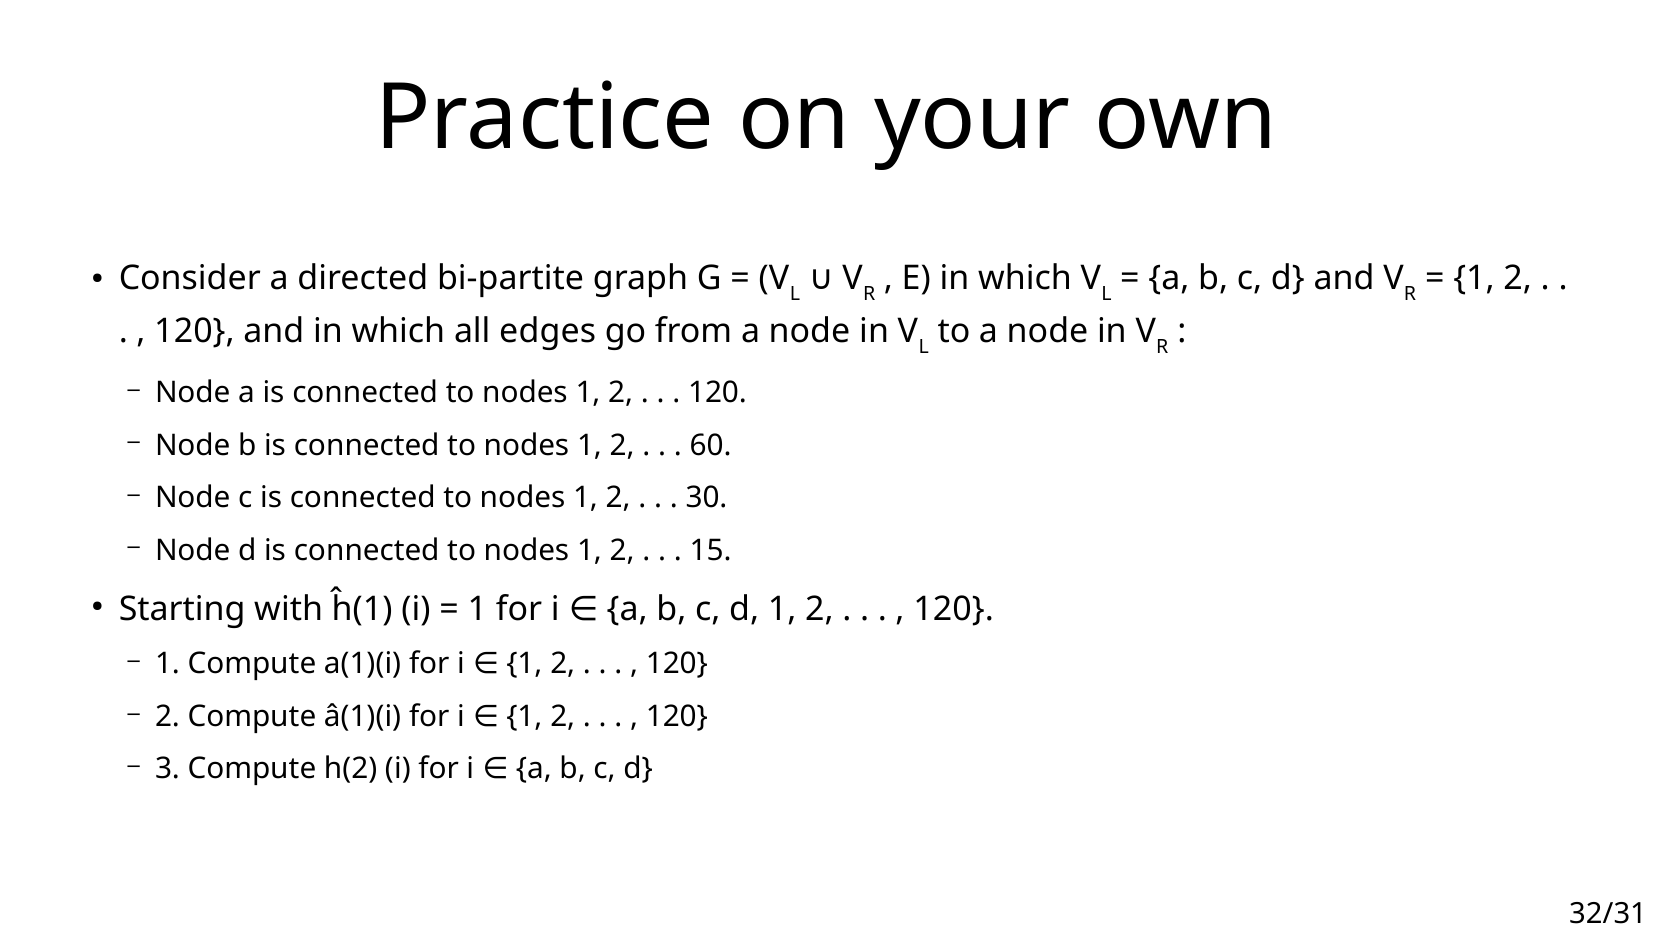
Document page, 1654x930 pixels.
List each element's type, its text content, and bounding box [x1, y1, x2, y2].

list Consider a directed bi-partite graph G = (VL ∪ VR , E) in which VL = {a, b, c, d} and VR = {1, 2, . . . , 120}, and in which all edges go from a node in VL to a node in VR : Node a is connected to nodes 1, 2, . . . 120. Node b is connected to nodes 1, 2, . . . 60. Node c is connected to nodes 1, 2, . . . 30. Node d is connected to nodes 1, 2, . . . 15. Starting with ĥ(1) (i) = 1 for i ∈ {a, b, c, d, 1, 2, . . . , 120}. 1. Compute a(1)(i) for i ∈ {1, 2, . . . , 120} 2. Compute â(1)(i) for i ∈ {1, 2, . . . , 120} 3. Compute h(2) (i) for i ∈ {a, b, c, d} [82, 252, 1571, 793]
title Practice on your own [82, 1, 1571, 225]
